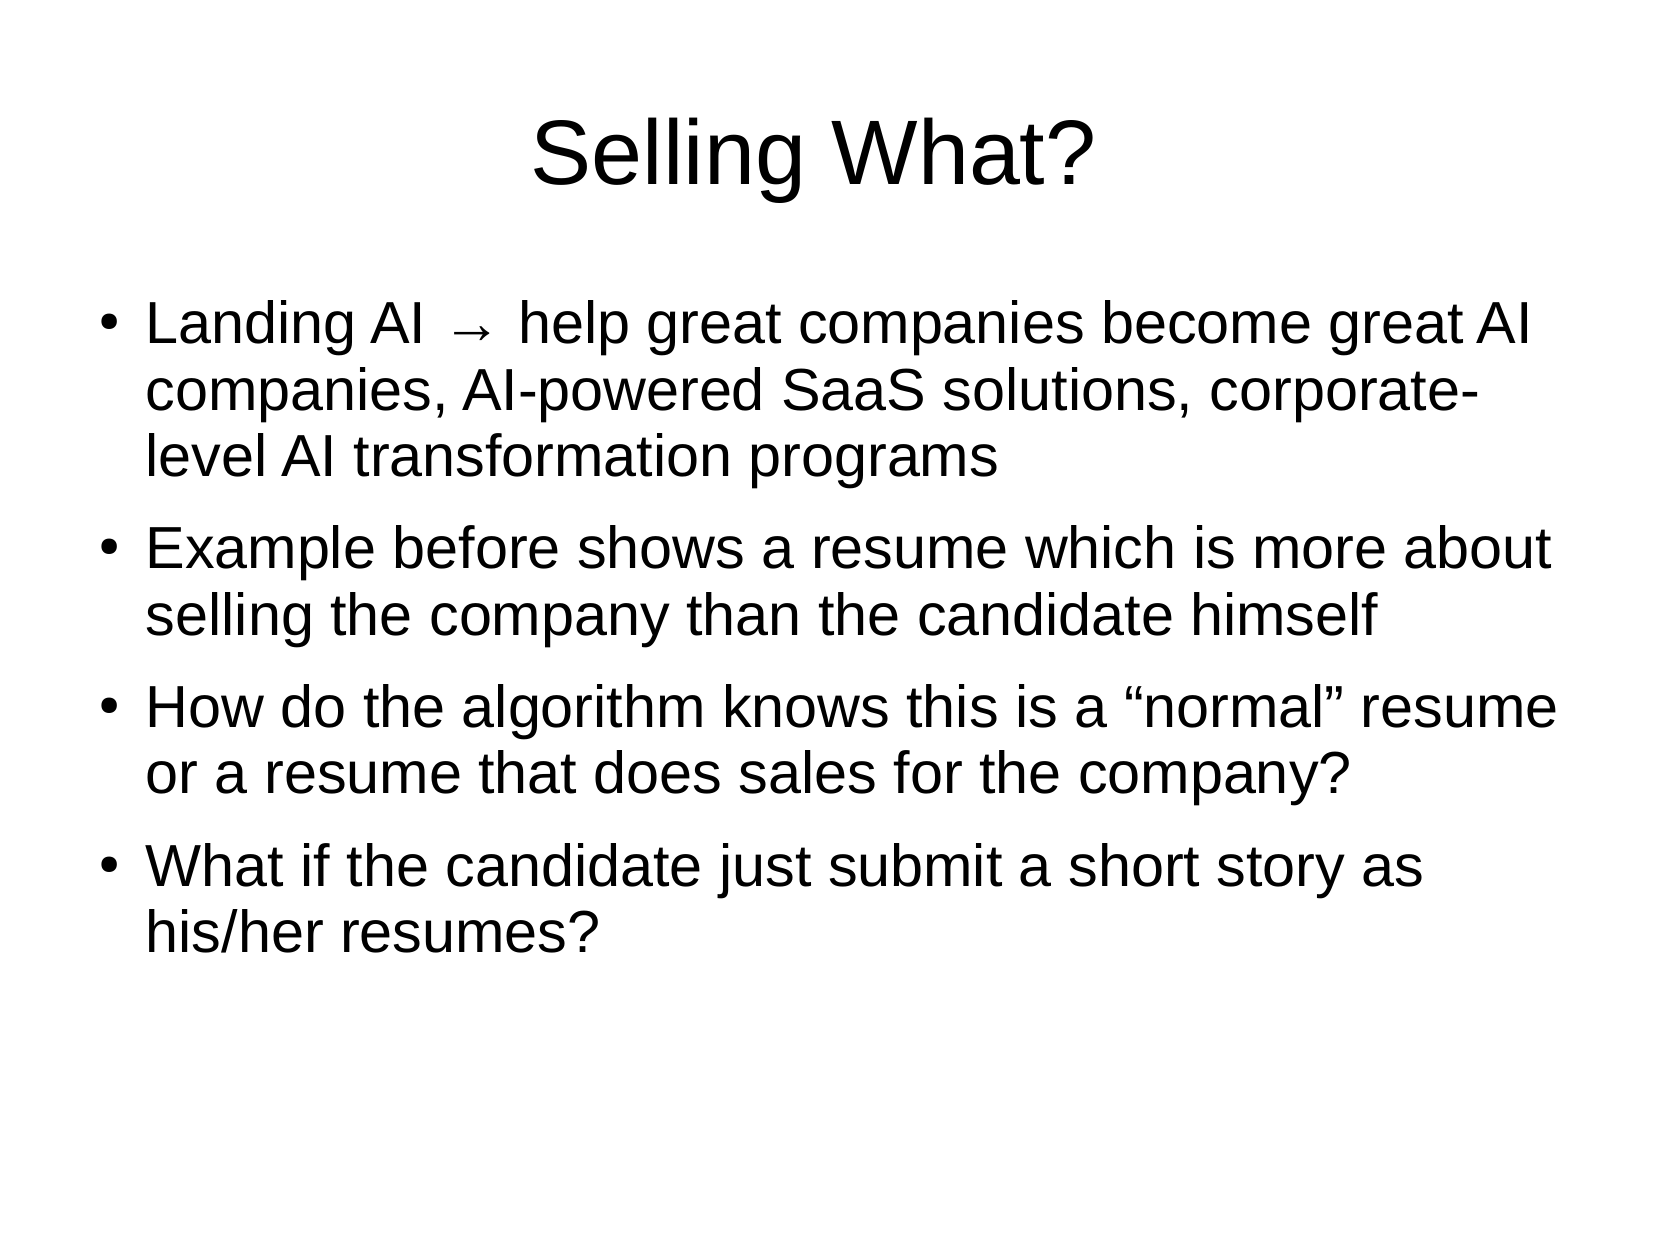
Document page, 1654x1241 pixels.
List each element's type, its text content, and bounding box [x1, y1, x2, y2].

list Landing AI → help great companies become great AI companies, AI-powered SaaS solutions, corporate-level AI transformation programs Example before shows a resume which is more about selling the company than the candidate himself How do the algorithm knows this is a “normal” resume or a resume that does sales for the company? What if the candidate just submit a short story as his/her resumes? [82, 290, 1571, 1010]
title Selling What? [82, 49, 1571, 257]
